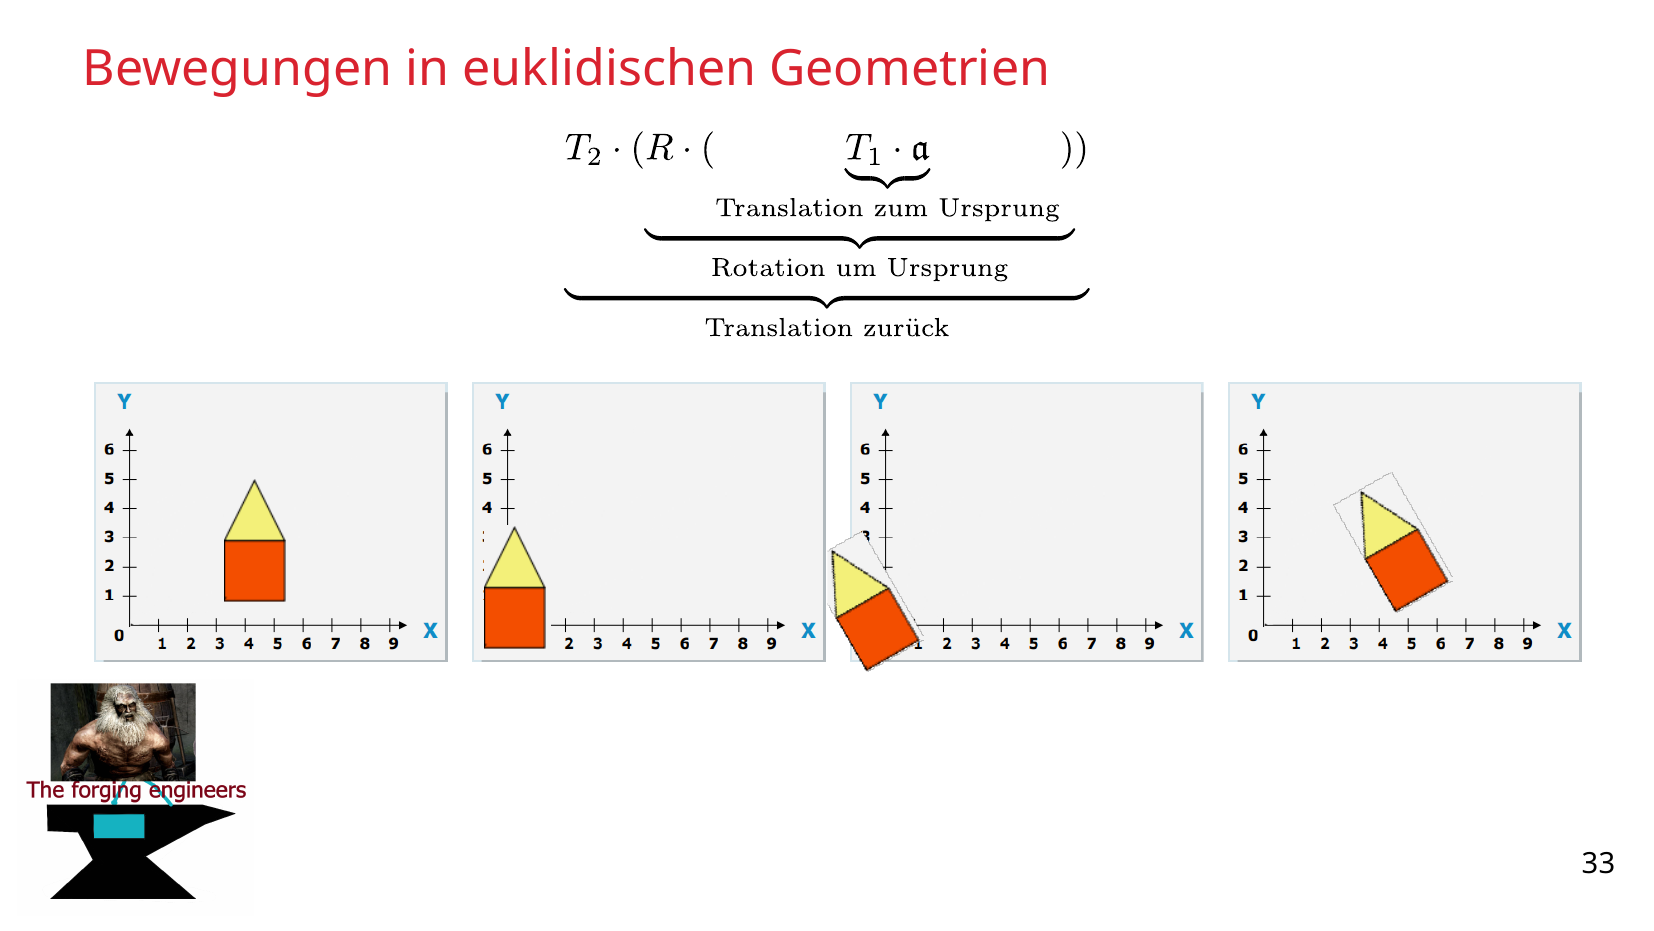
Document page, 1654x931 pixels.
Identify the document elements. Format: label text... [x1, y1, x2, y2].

title Bewegungen in euklidischen Geometrien [82, 37, 1571, 95]
picture [17, 342, 1583, 916]
picture [562, 129, 1092, 338]
